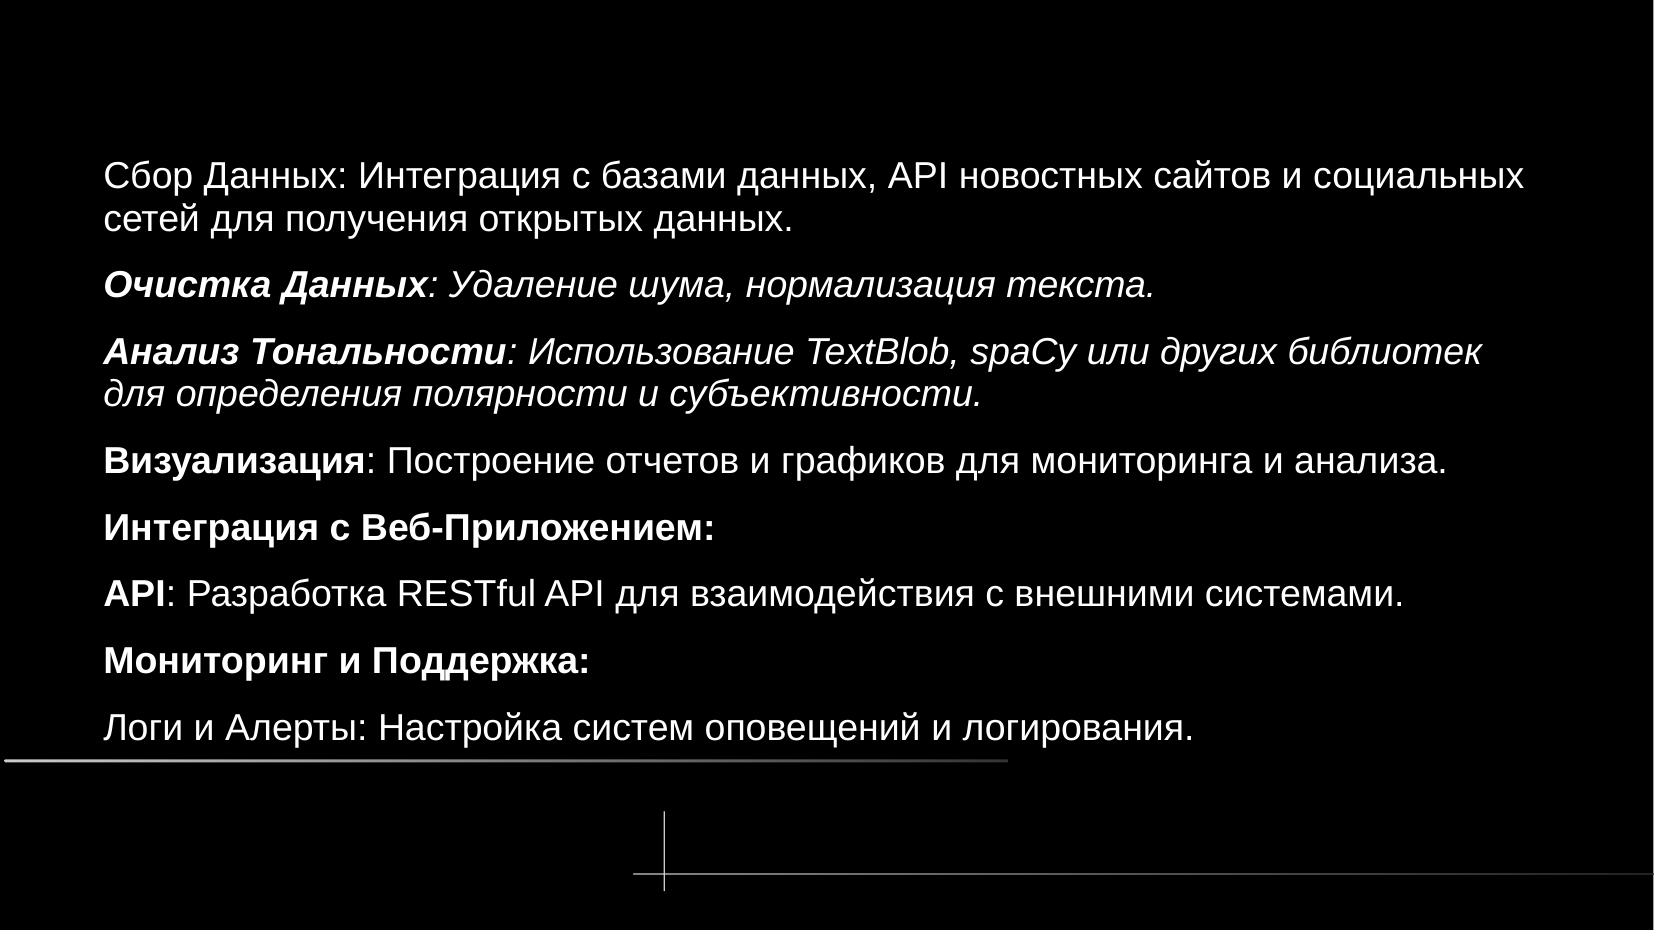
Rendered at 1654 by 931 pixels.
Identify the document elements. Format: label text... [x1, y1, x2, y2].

text_box Сбор Данных: Интеграция с базами данных, API новостных сайтов и социальных сетей для получения открытых данных. Очистка Данных: Удаление шума, нормализация текста. Анализ Тональности: Использование TextBlob, spaCy или других библиотек для определения полярности и субъективности. Визуализация: Построение отчетов и графиков для мониторинга и анализа. Интеграция с Веб-Приложением: API: Разработка RESTful API для взаимодействия с внешними системами. Мониторинг и Поддержка: Логи и Алерты: Настройка систем оповещений и логирования. [88, 147, 1565, 827]
